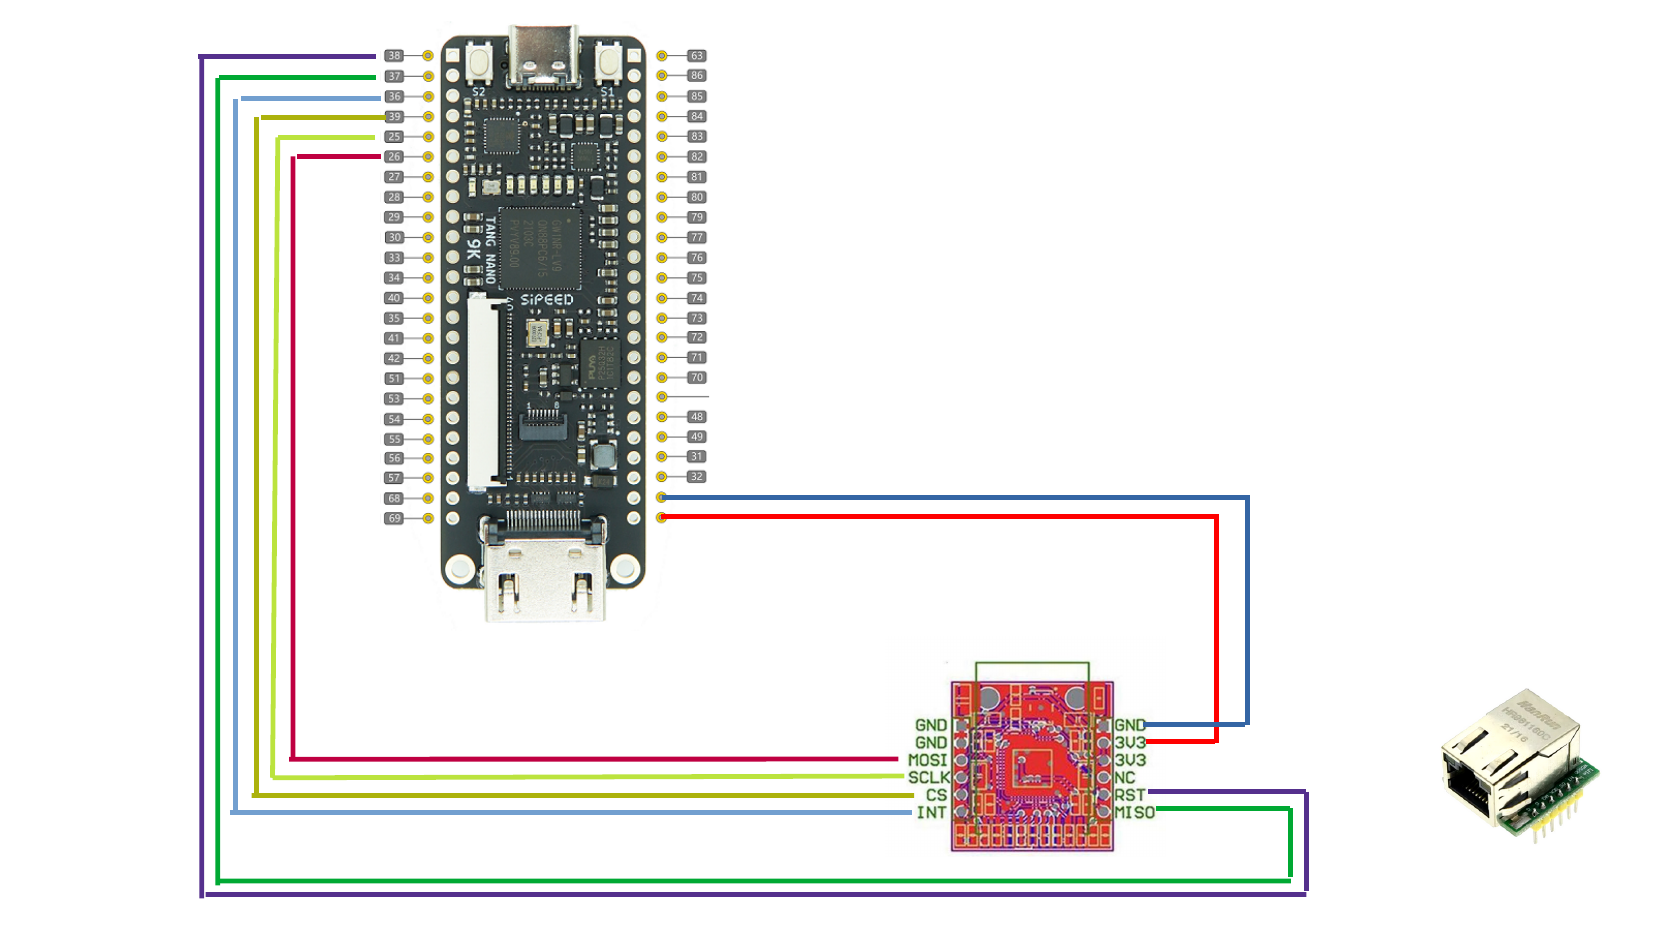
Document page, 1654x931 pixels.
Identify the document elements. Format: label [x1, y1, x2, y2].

picture [380, 10, 710, 631]
picture [1415, 651, 1616, 849]
picture [885, 636, 1166, 857]
